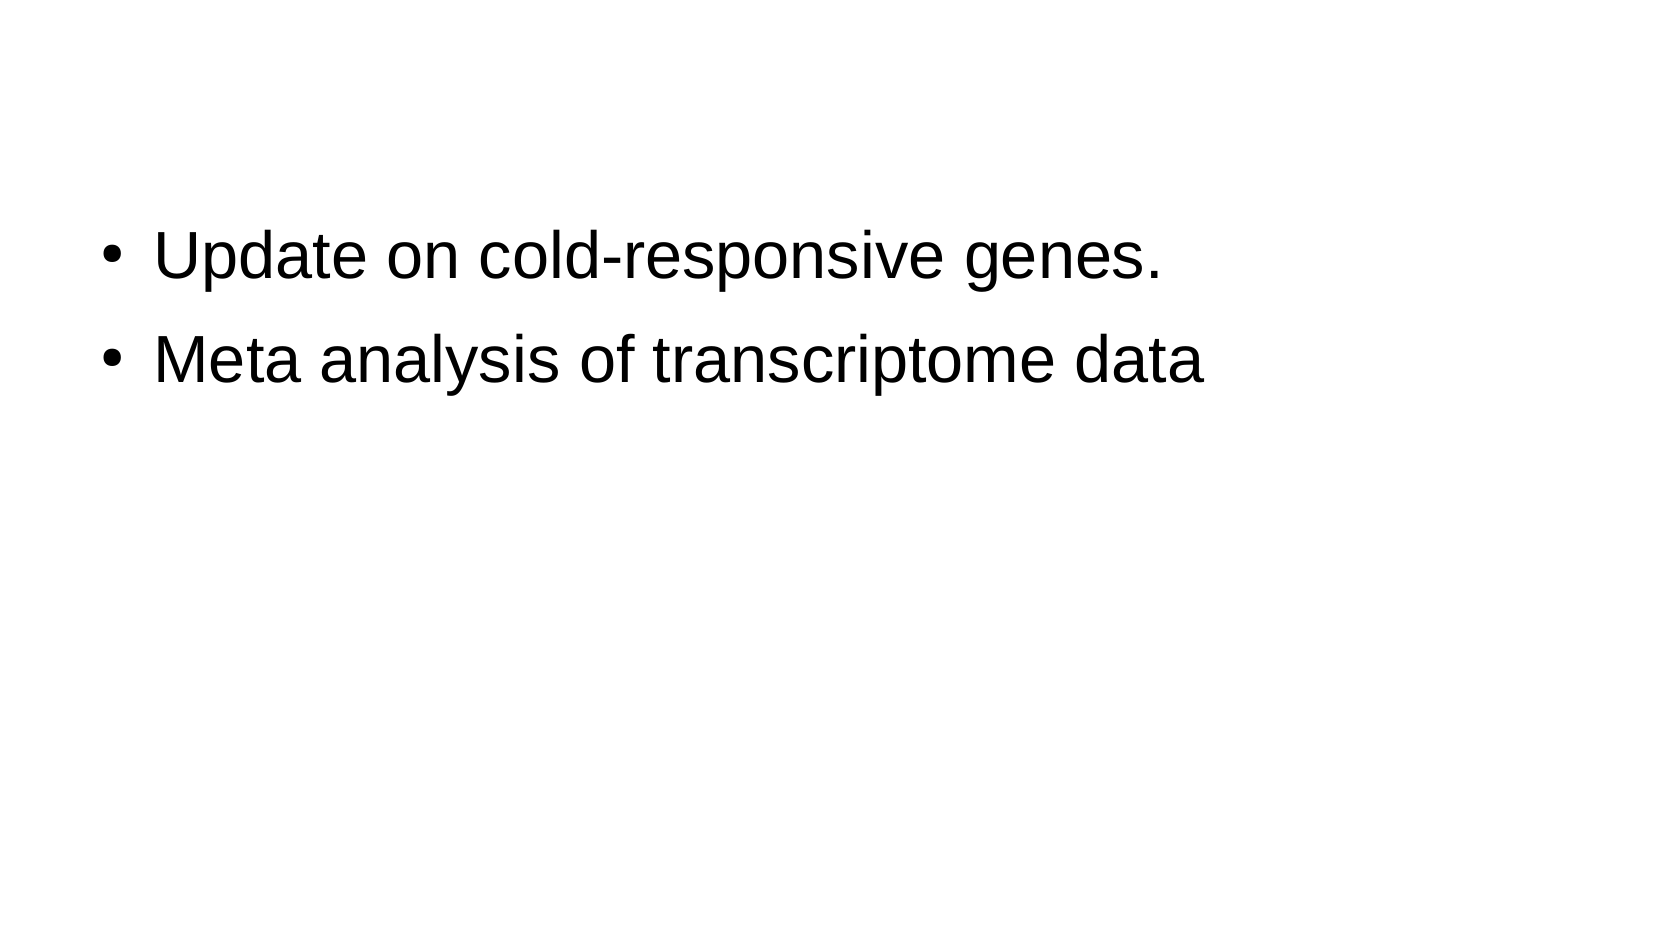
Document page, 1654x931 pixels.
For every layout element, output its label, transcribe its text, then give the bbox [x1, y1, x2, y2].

list Update on cold-responsive genes. Meta analysis of transcriptome data [82, 217, 1571, 758]
